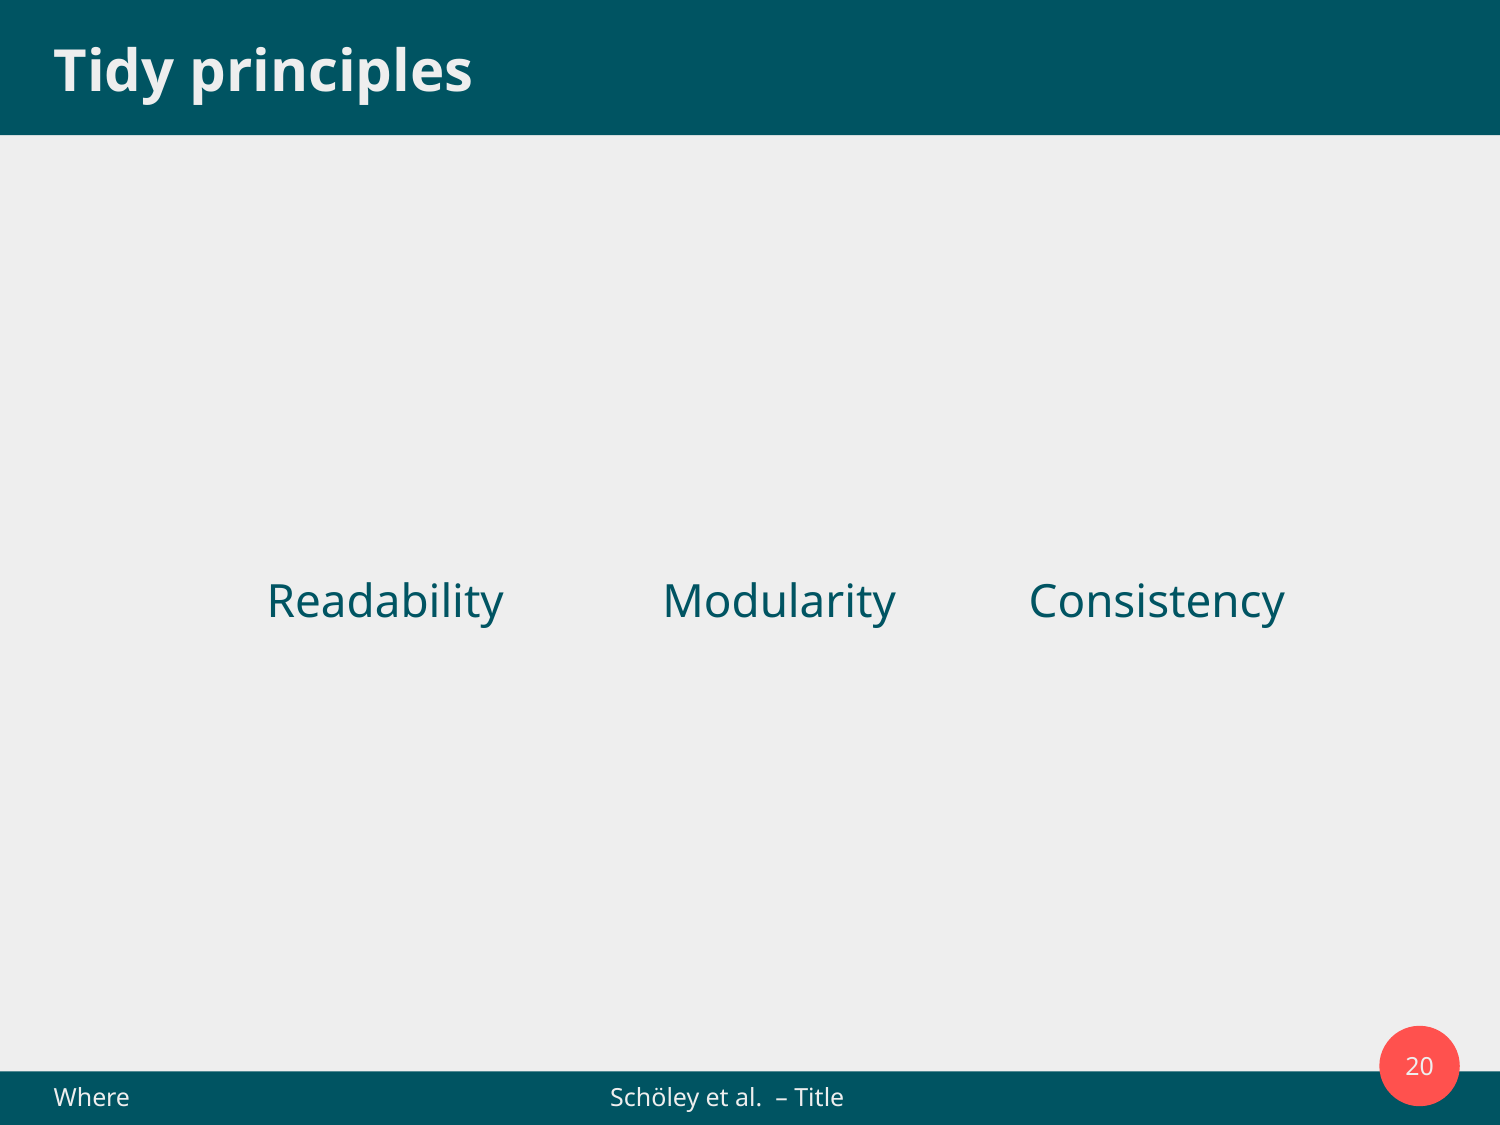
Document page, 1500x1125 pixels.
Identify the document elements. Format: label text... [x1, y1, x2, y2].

title Tidy principles [53, 0, 1447, 141]
text_box Consistency [1013, 560, 1308, 697]
text_box Readability [251, 560, 546, 697]
text_box Modularity [647, 560, 941, 697]
